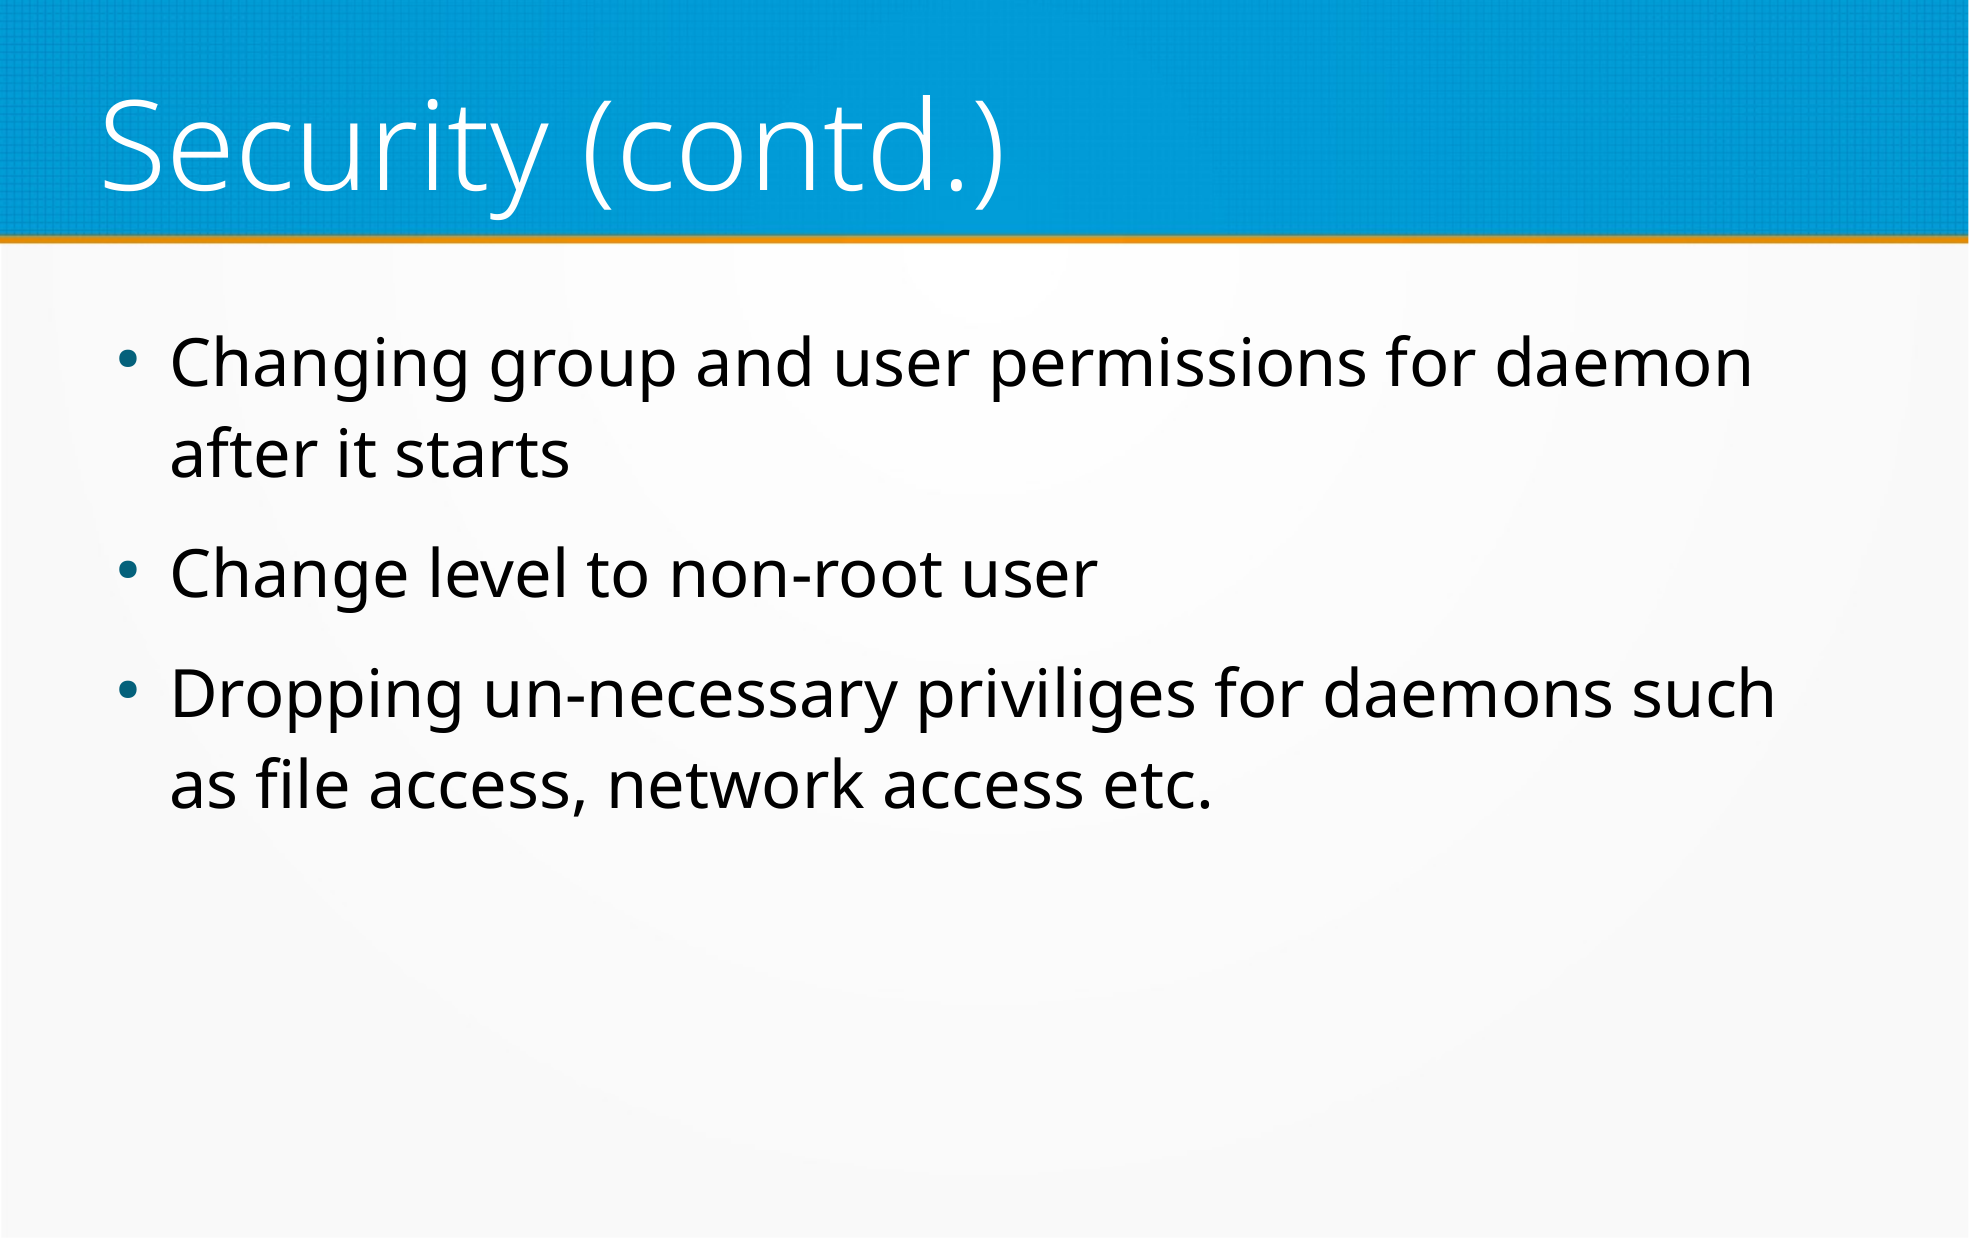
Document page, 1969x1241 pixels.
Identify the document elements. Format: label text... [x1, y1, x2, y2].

title Security (contd.) [98, 19, 1870, 227]
picture [0, 233, 1969, 1241]
list Changing group and user permissions for daemon after it starts Change level to non-root user Dropping un-necessary priviliges for daemons such as file access, network access etc. [98, 315, 1861, 1081]
